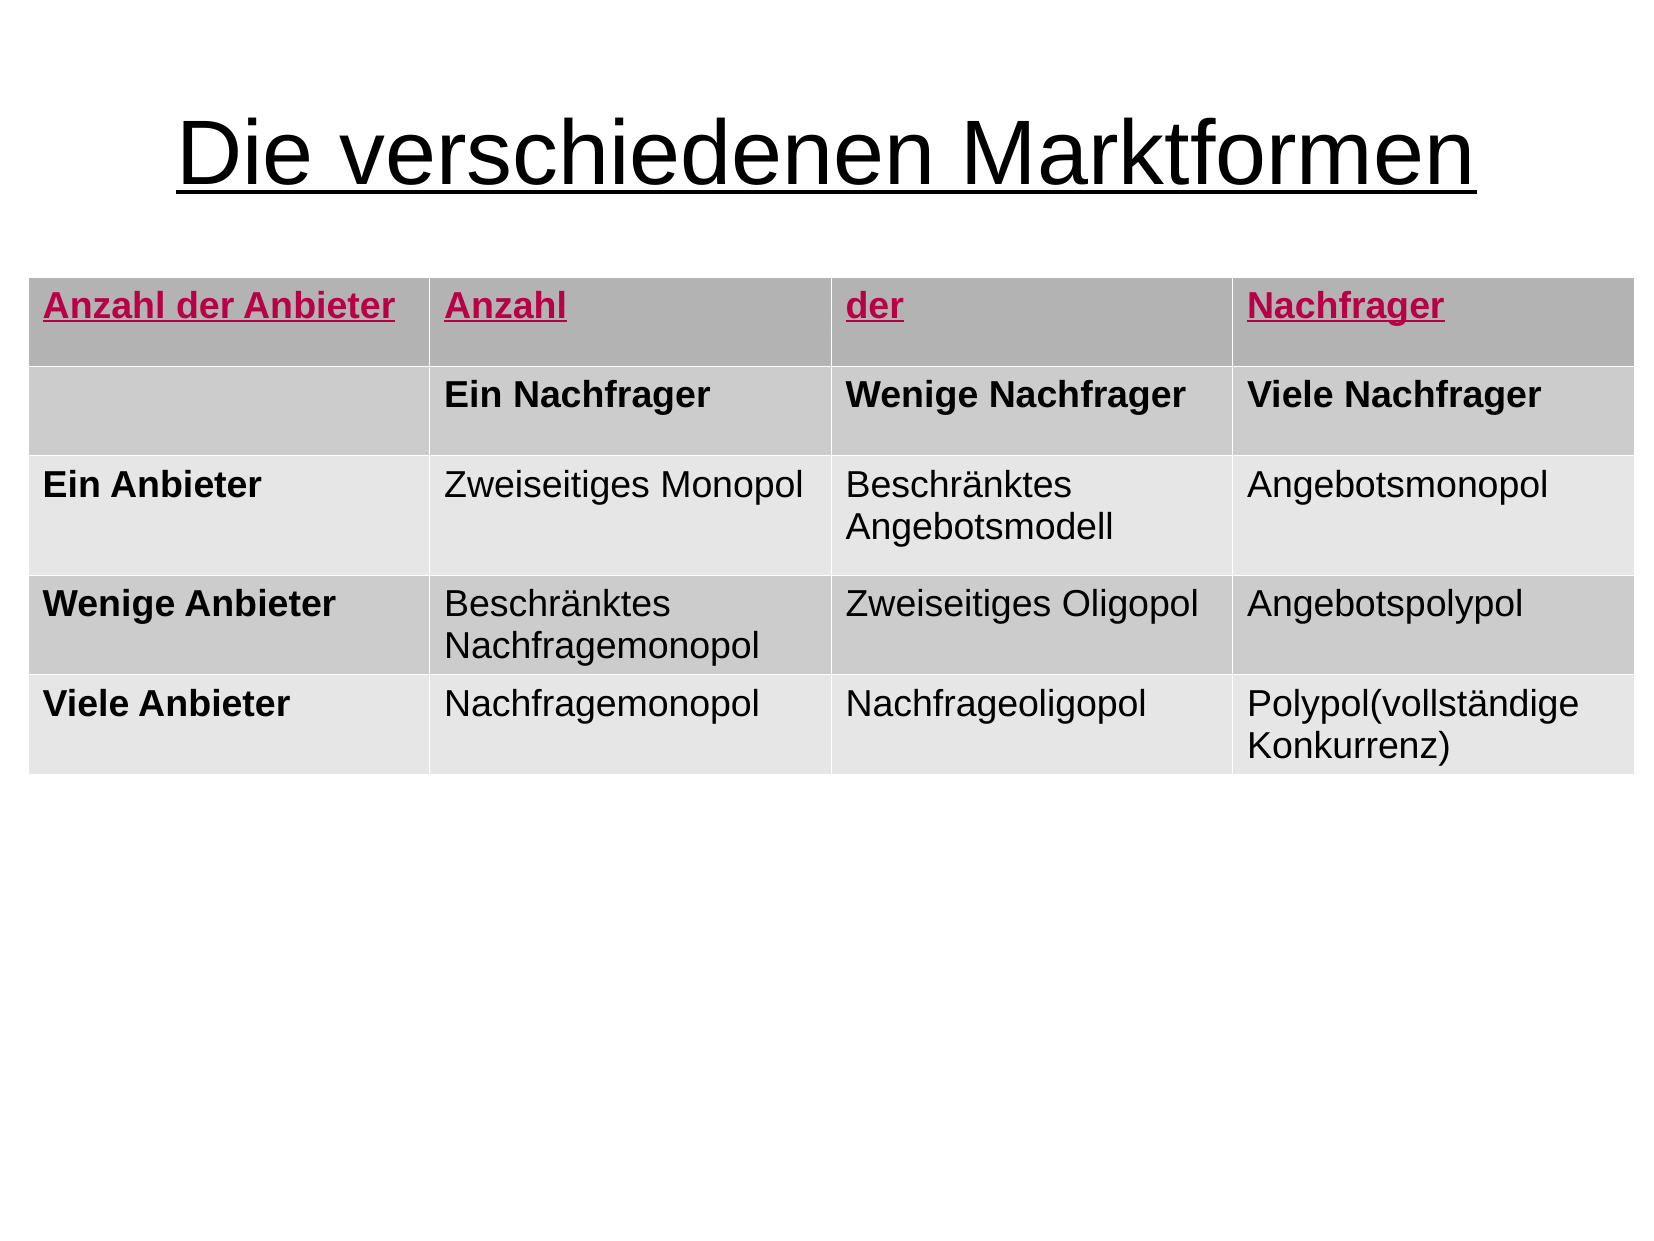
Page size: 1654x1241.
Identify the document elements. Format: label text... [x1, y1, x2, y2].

title Die verschiedenen Marktformen [82, 49, 1571, 257]
table_header Anzahl der Anbieter [29, 278, 429, 366]
table_cell Ein Anbieter [29, 456, 429, 575]
table_cell Nachfrageoligopol [832, 675, 1232, 774]
table_cell Wenige Nachfrager [832, 367, 1232, 455]
table_cell [29, 367, 429, 455]
table_cell Viele Nachfrager [1233, 367, 1634, 455]
table_cell Ein Nachfrager [430, 367, 831, 455]
table_cell Wenige Anbieter [29, 576, 429, 674]
table_cell Nachfragemonopol [430, 675, 831, 774]
table_header der [832, 278, 1232, 366]
table_cell Zweiseitiges Oligopol [832, 576, 1232, 674]
table_cell Polypol(vollständige Konkurrenz) [1233, 675, 1634, 774]
table_cell Viele Anbieter [29, 675, 429, 774]
table_cell Beschränktes Nachfragemonopol [430, 576, 831, 674]
table_cell Angebotspolypol [1233, 576, 1634, 674]
table_header Nachfrager [1233, 278, 1634, 366]
table_cell Angebotsmonopol [1233, 456, 1634, 575]
table_header Anzahl [430, 278, 831, 366]
table_cell Beschränktes Angebotsmodell [832, 456, 1232, 575]
table_cell Zweiseitiges Monopol [430, 456, 831, 575]
